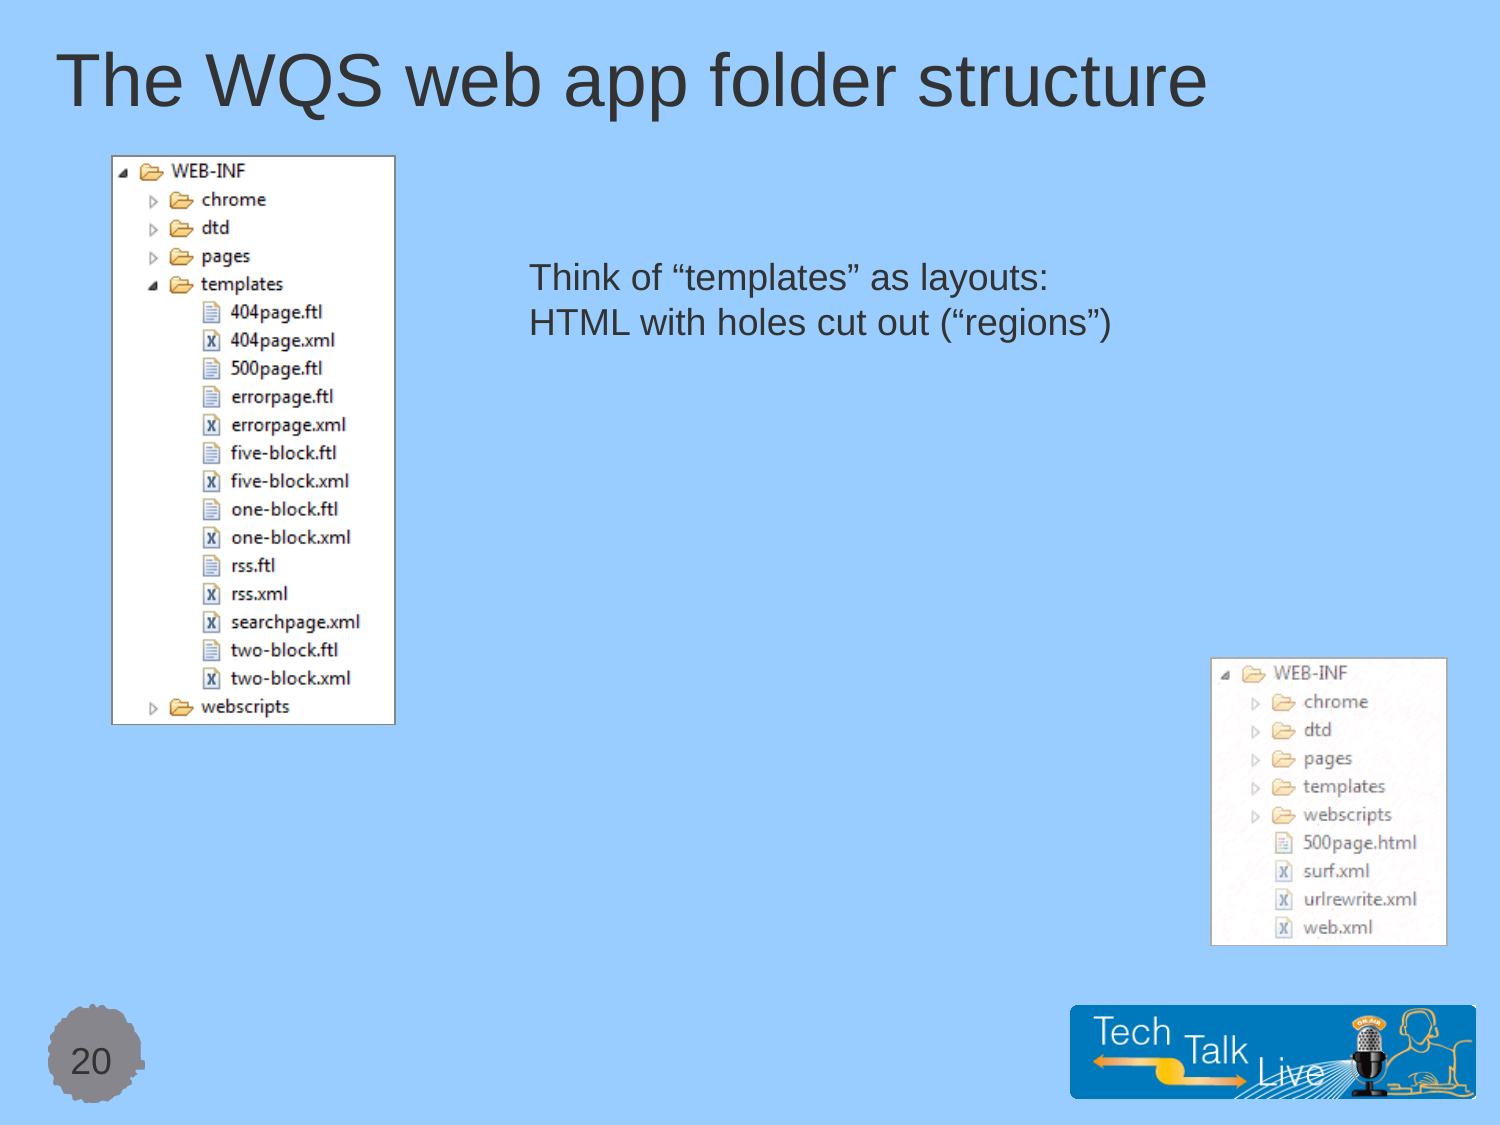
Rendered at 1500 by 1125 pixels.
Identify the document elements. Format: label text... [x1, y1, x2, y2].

slide_number <number> [55, 1022, 136, 1083]
picture [1069, 1005, 1476, 1099]
picture [1211, 658, 1447, 945]
picture [48, 1004, 145, 1103]
title The WQS web app folder structure [40, 16, 1459, 228]
picture [112, 156, 395, 724]
text_box Think of “templates” as layouts: HTML with holes cut out (“regions”) [514, 237, 1128, 351]
